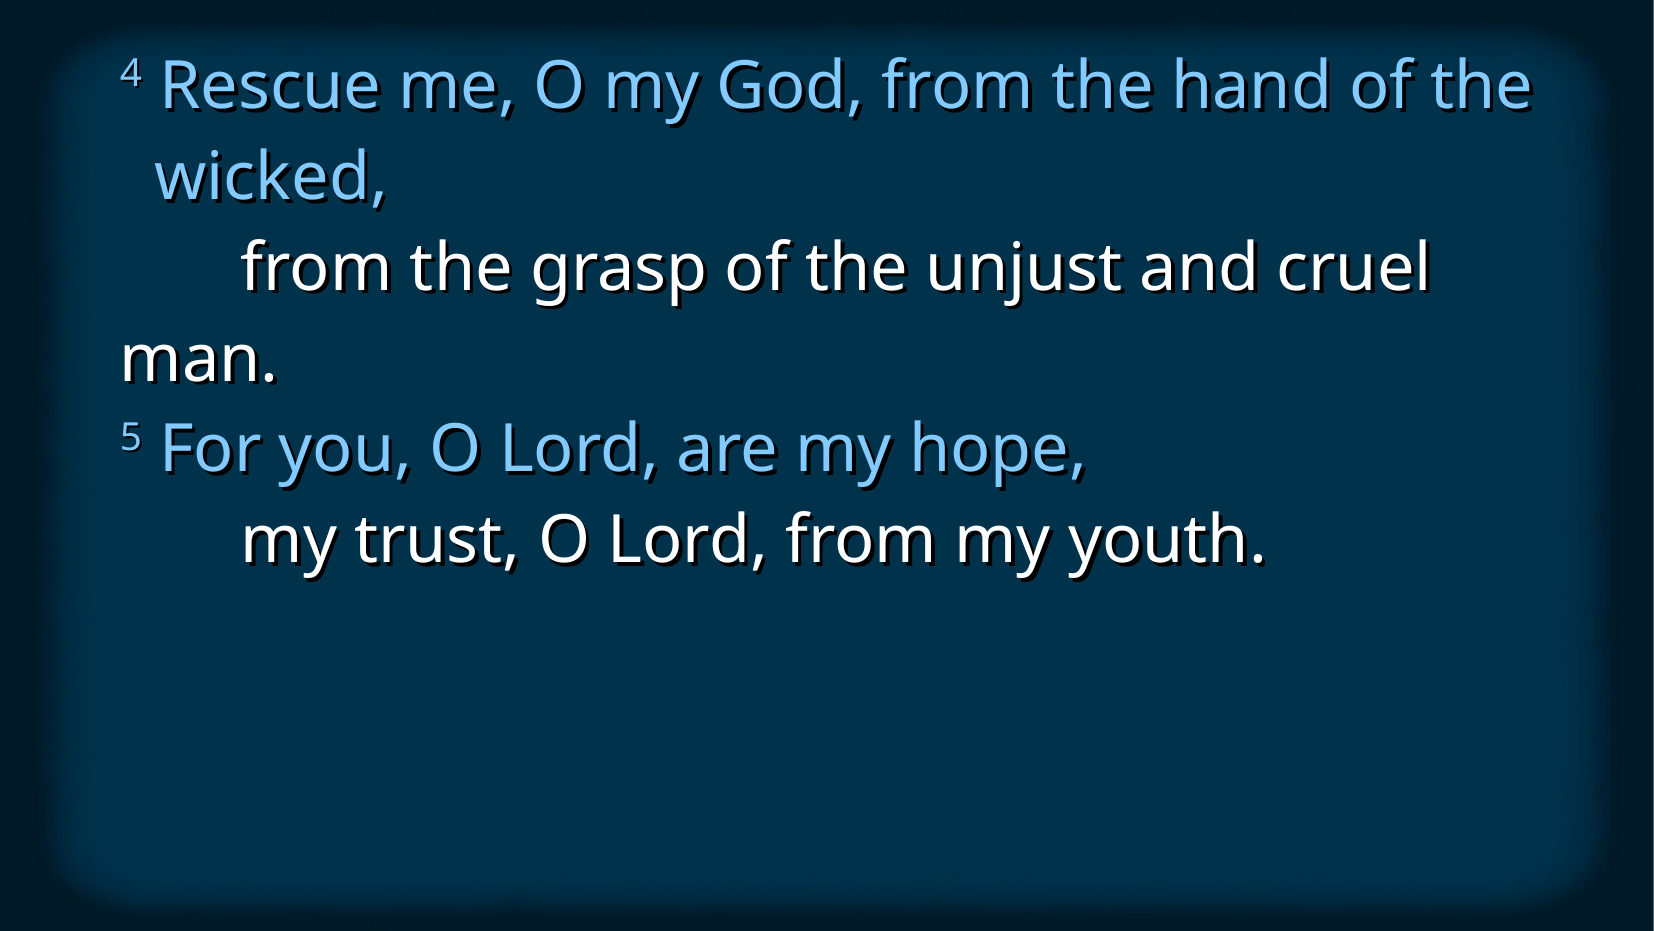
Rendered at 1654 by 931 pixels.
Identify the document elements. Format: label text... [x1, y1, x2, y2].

text_box 4 Rescue me, O my God, from the hand of the wicked, from the grasp of the unjust and cruel man. 5 For you, O Lord, are my hope, my trust, O Lord, from my youth. [105, 30, 1576, 489]
picture [0, 0, 1654, 931]
